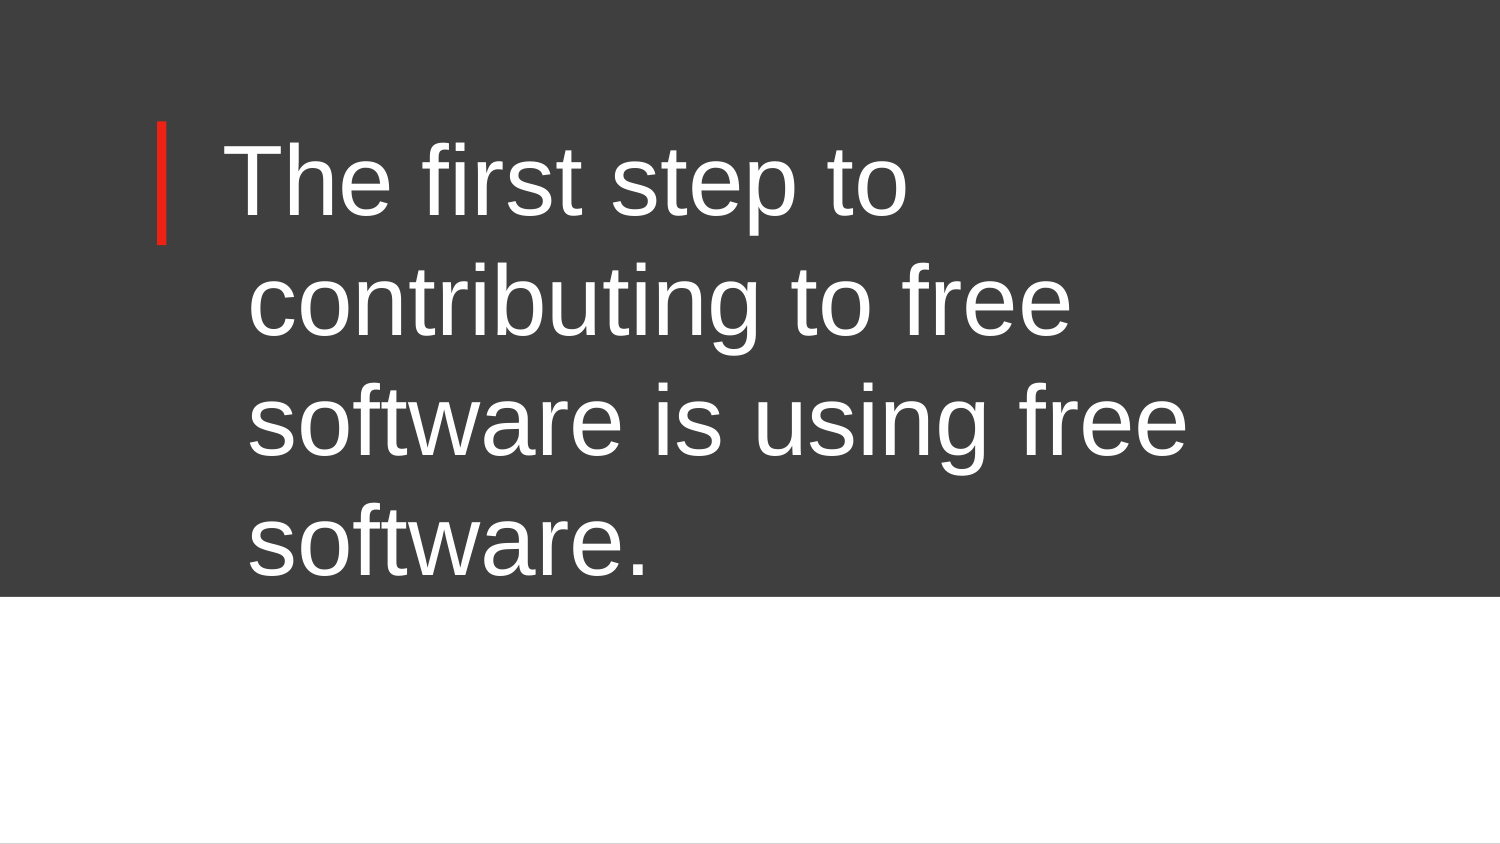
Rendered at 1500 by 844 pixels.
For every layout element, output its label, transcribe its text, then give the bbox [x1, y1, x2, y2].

title The first step to contributing to free software is using free software. [207, 108, 1238, 547]
